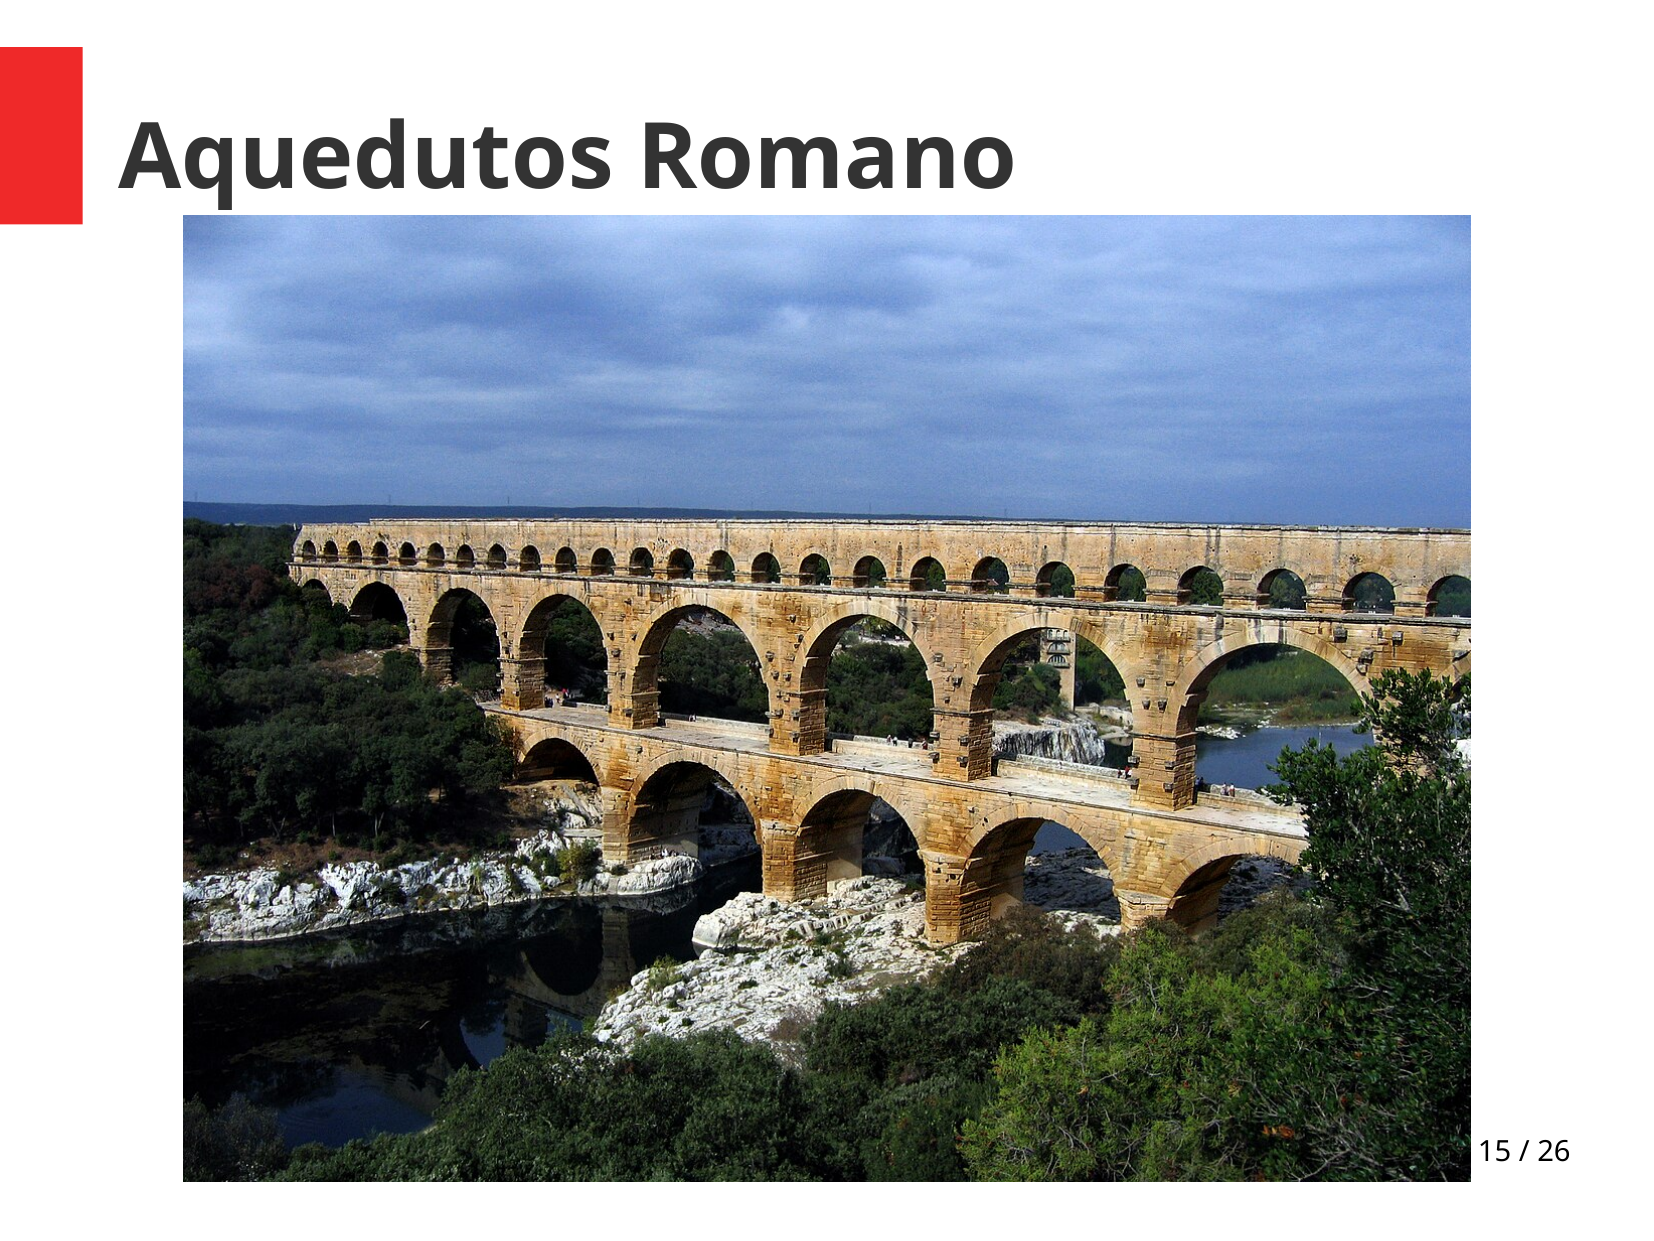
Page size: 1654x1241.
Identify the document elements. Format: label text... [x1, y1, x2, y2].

picture [183, 215, 1471, 1182]
title Aquedutos Romano [118, 49, 1571, 257]
